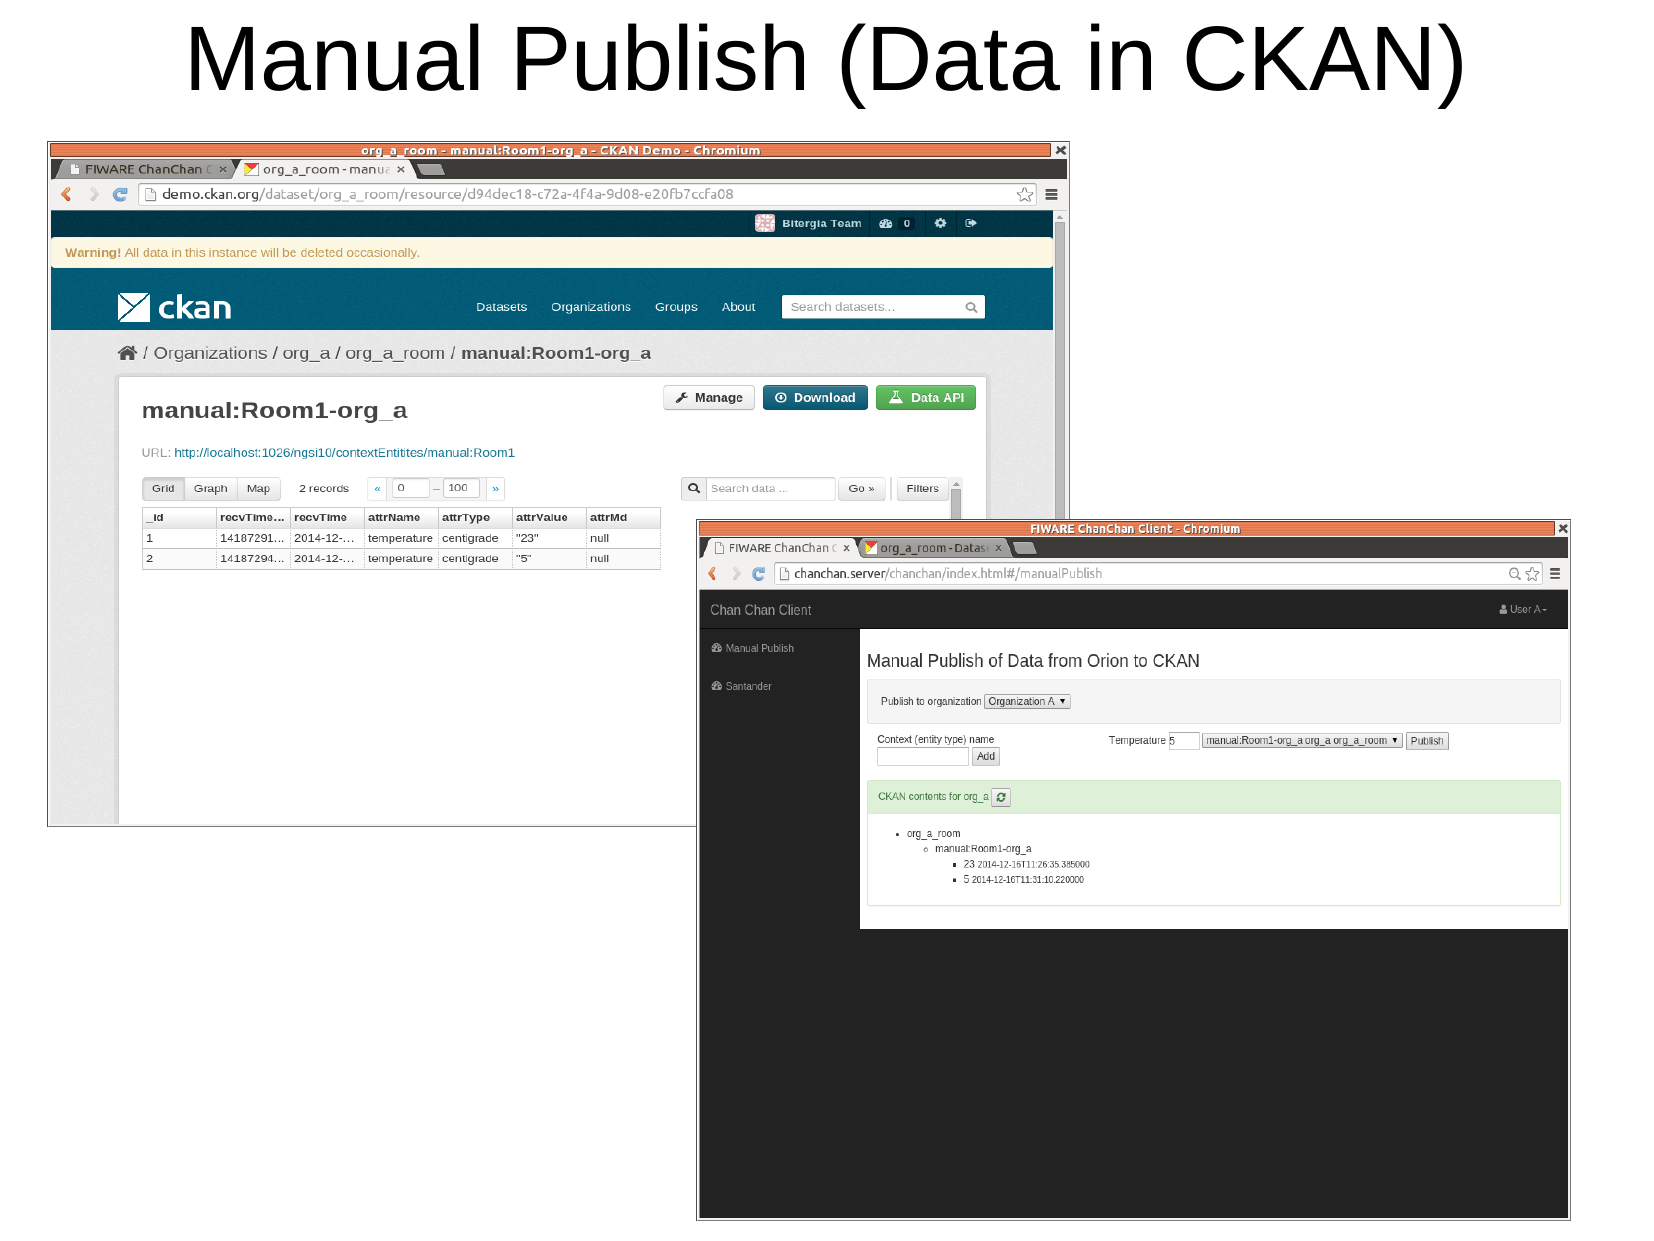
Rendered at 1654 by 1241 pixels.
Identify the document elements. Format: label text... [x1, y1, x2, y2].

picture [47, 141, 1571, 1221]
title Manual Publish (Data in CKAN) [82, 7, 1571, 111]
